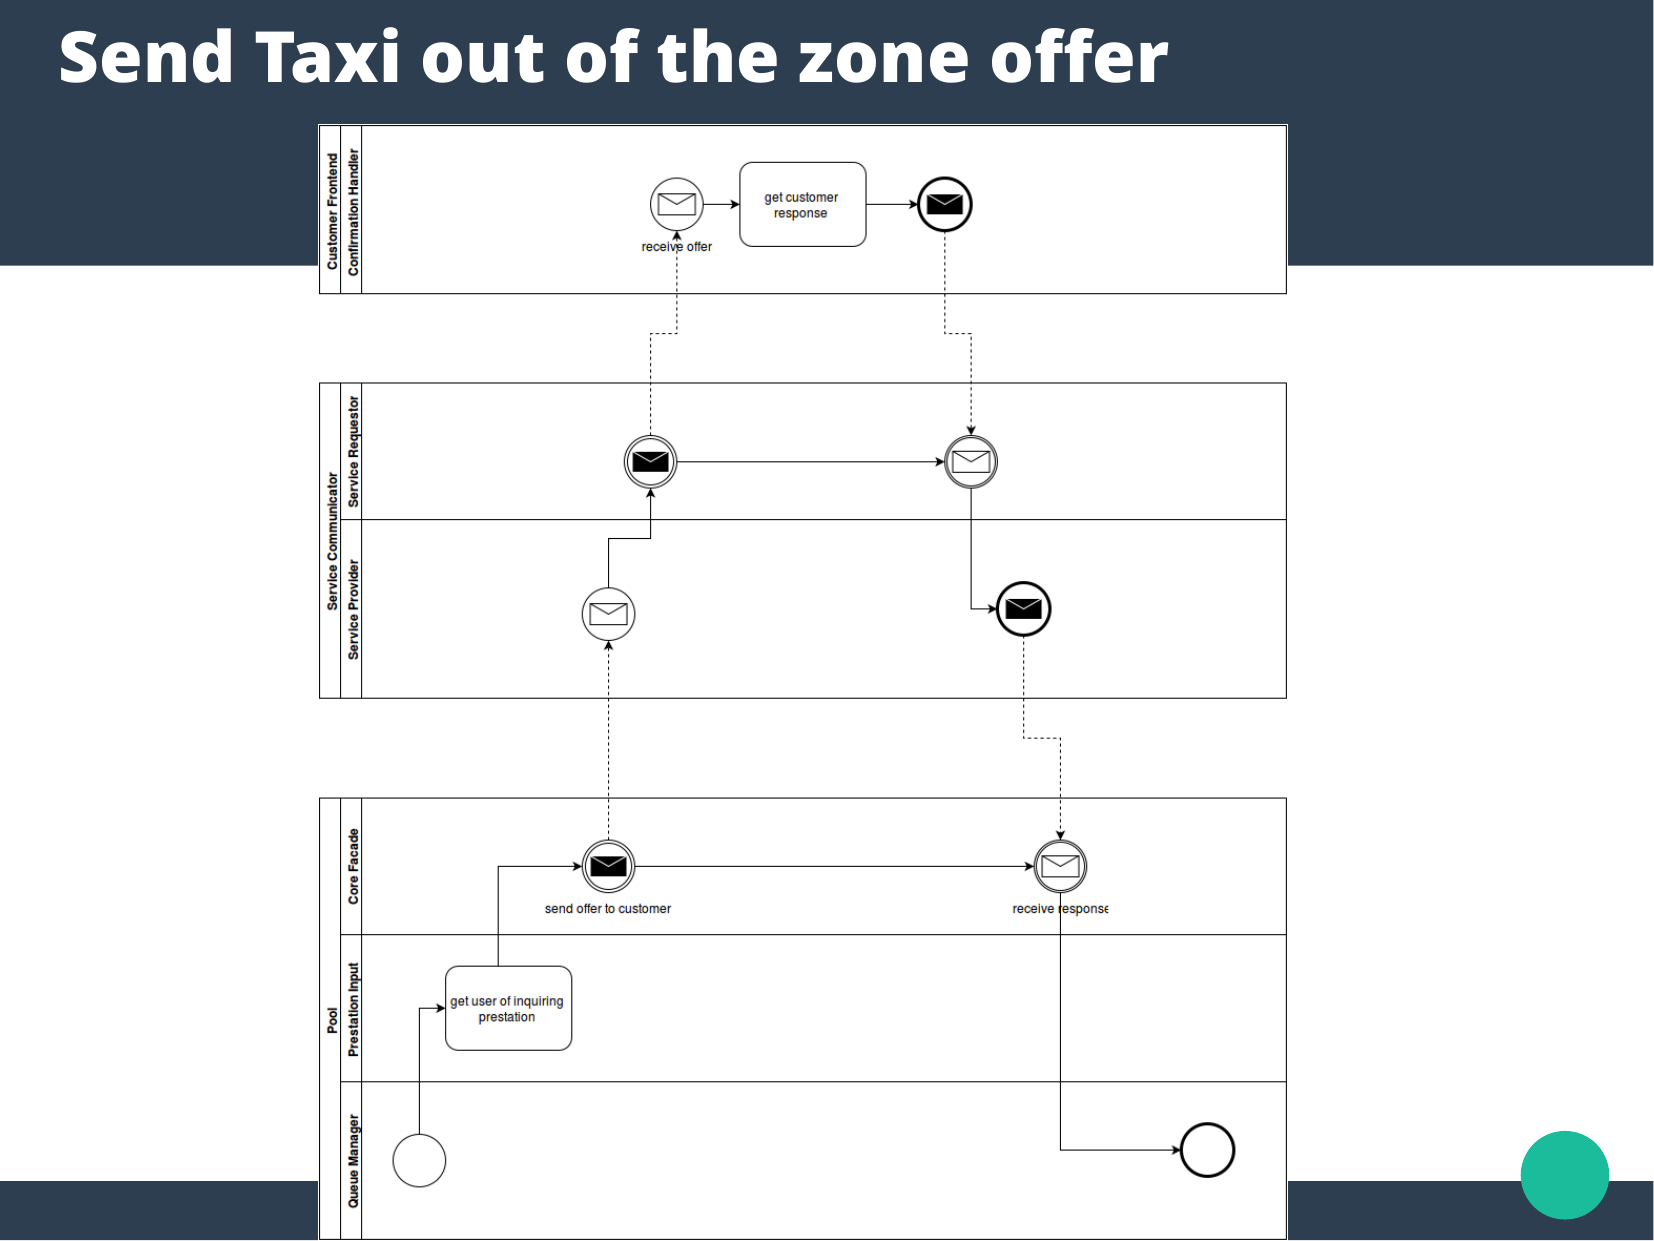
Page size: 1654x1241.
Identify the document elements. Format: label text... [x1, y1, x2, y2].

picture [318, 124, 1288, 1241]
title Send Taxi out of the zone offer [59, 0, 1595, 134]
